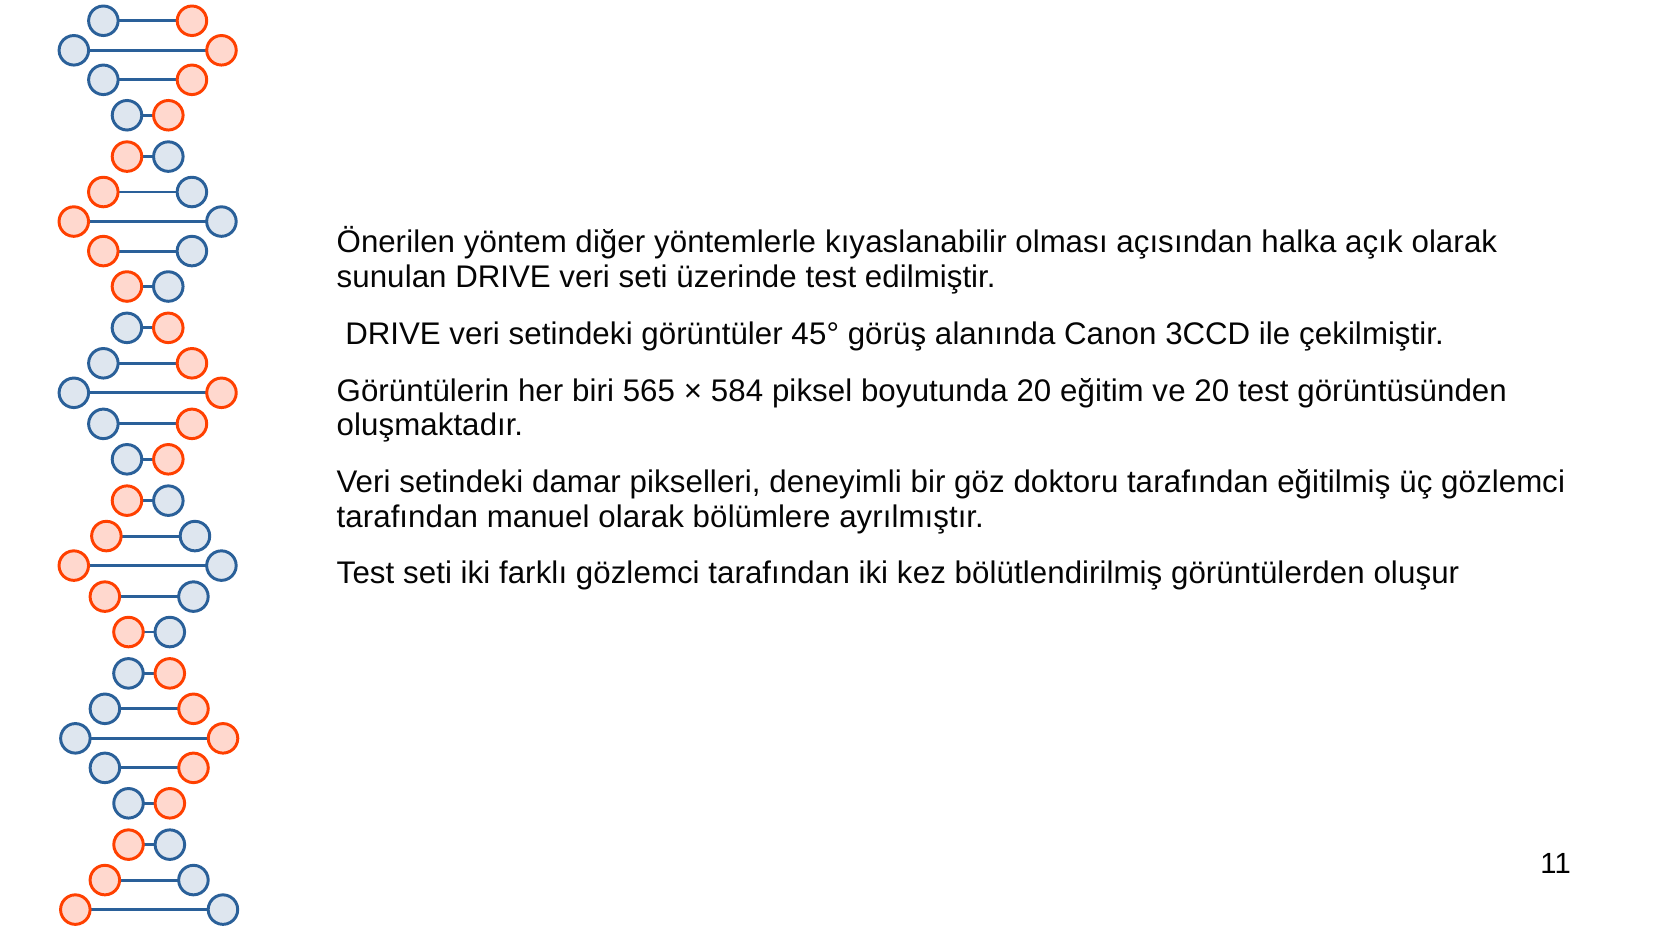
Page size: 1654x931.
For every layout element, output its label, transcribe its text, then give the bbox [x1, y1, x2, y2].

list Önerilen yöntem diğer yöntemlerle kıyaslanabilir olması açısından halka açık olarak sunulan DRIVE veri seti üzerinde test edilmiştir. DRIVE veri setindeki görüntüler 45° görüş alanında Canon 3CCD ile çekilmiştir. Görüntülerin her biri 565 × 584 piksel boyutunda 20 eğitim ve 20 test görüntüsünden oluşmaktadır. Veri setindeki damar pikselleri, deneyimli bir göz doktoru tarafından eğitilmiş üç gözlemci tarafından manuel olarak bölümlere ayrılmıştır. Test seti iki farklı gözlemci tarafından iki kez bölütlendirilmiş görüntülerden oluşur [265, 224, 1595, 764]
